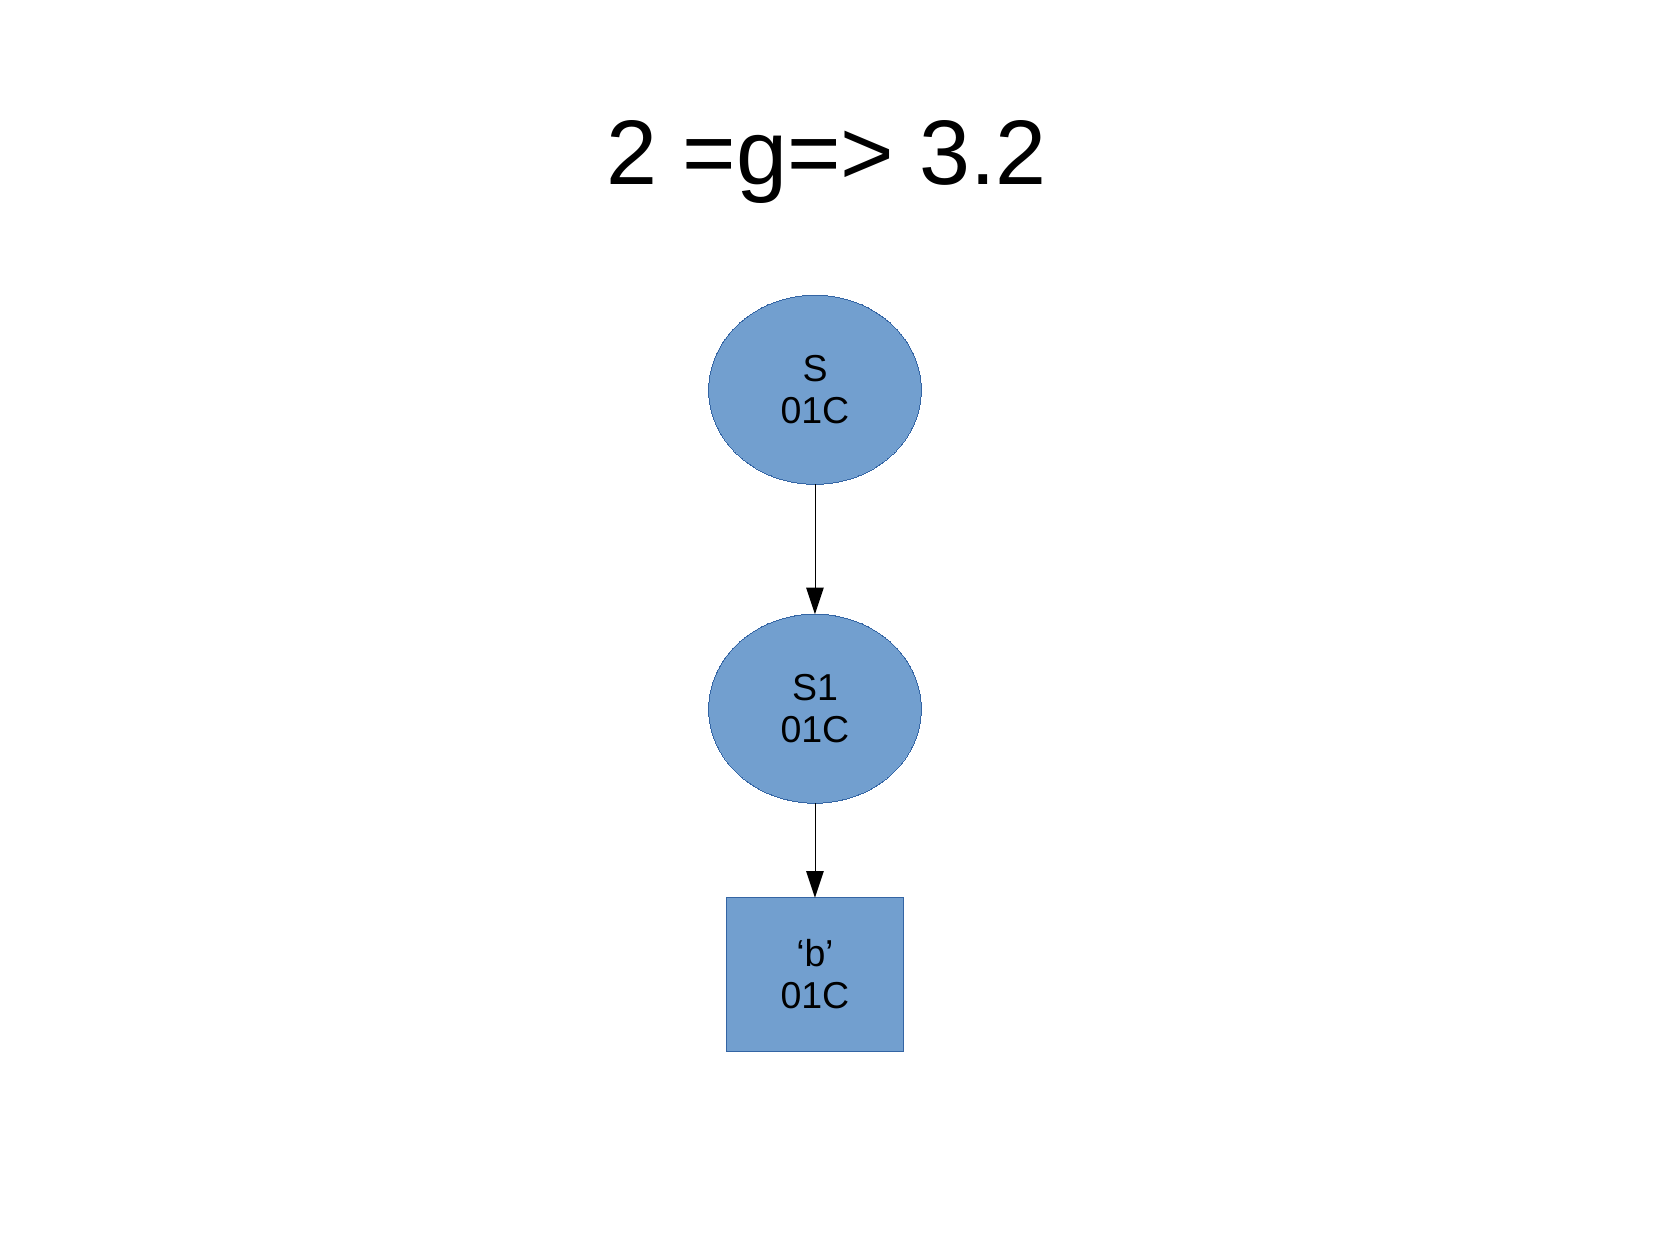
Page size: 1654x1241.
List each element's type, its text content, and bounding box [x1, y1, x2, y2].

title 2 =g=> 3.2 [82, 49, 1571, 257]
text_box ‘b’ 01C [726, 897, 904, 1052]
text_box S1 01C [708, 614, 922, 804]
text_box S 01C [708, 295, 922, 485]
